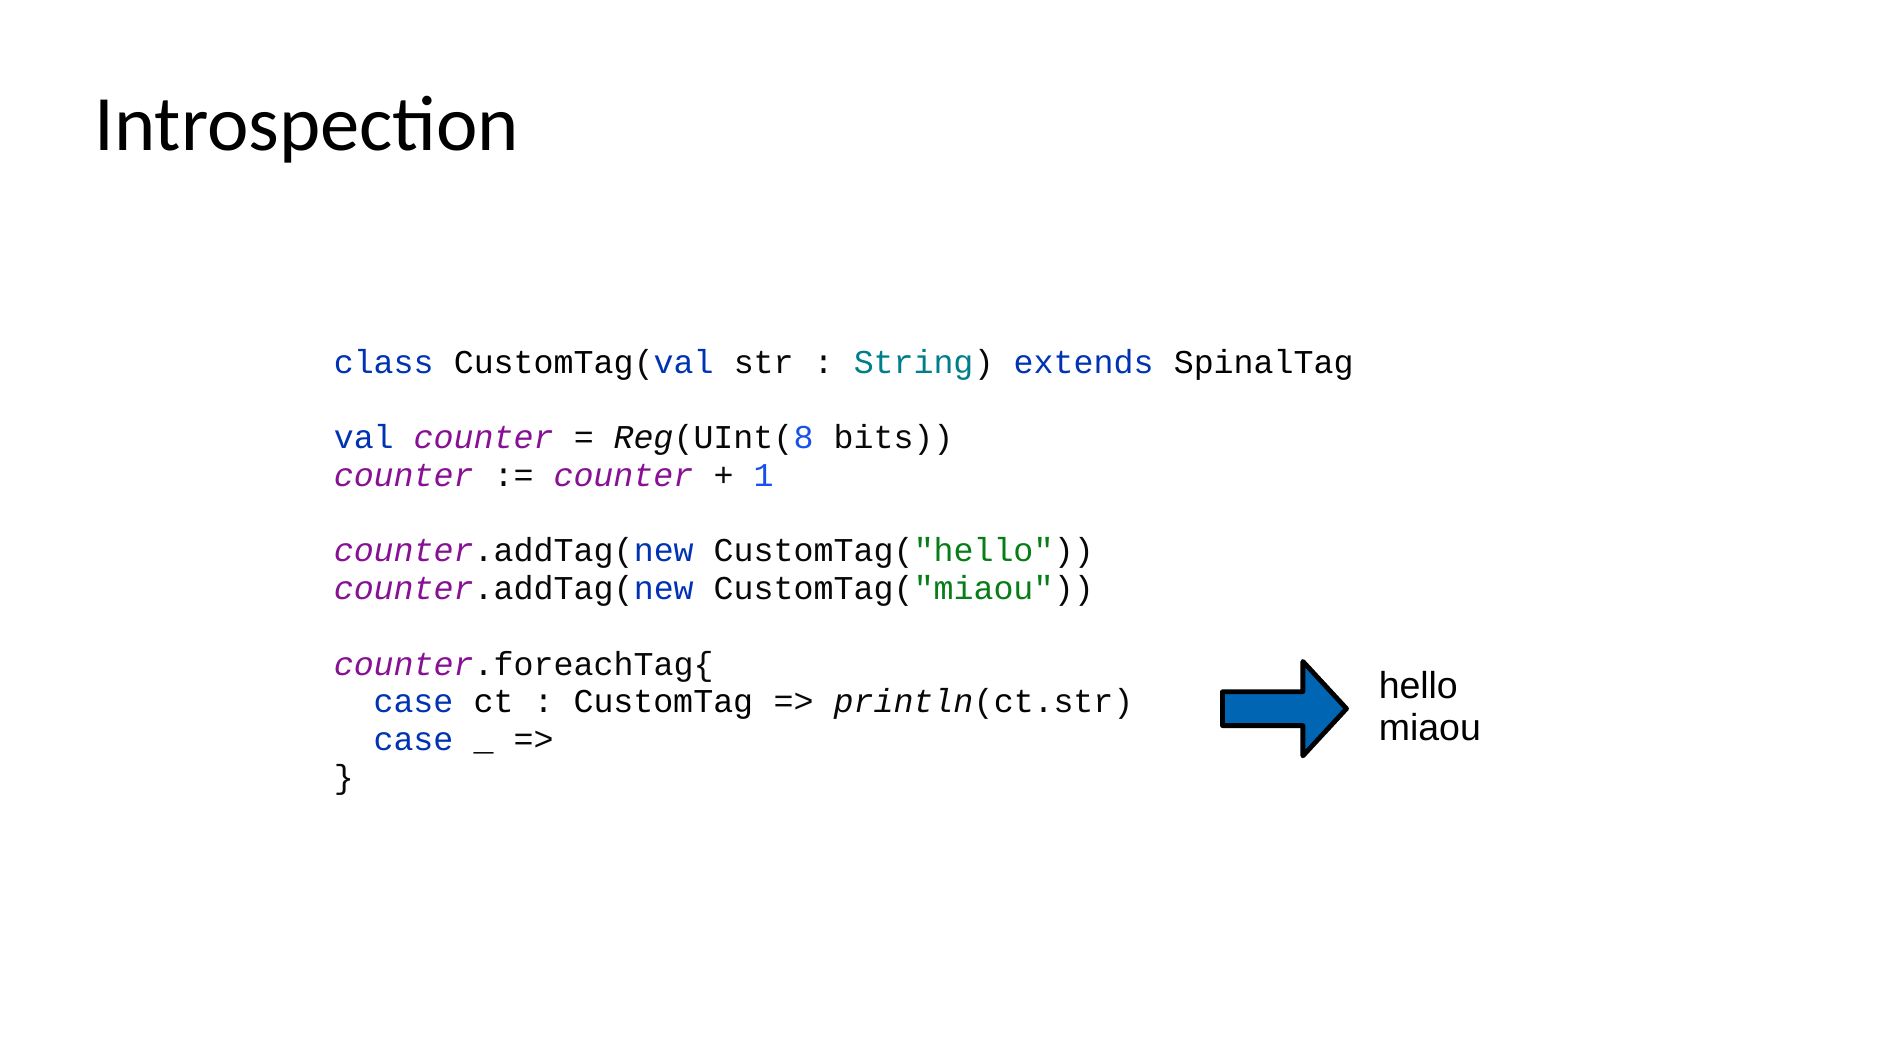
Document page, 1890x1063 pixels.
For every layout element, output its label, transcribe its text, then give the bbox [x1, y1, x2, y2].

text_box class CustomTag(val str : String) extends SpinalTag val counter = Reg(UInt(8 bits)) counter := counter + 1 counter.addTag(new CustomTag("hello")) counter.addTag(new CustomTag("miaou")) counter.foreachTag{ case ct : CustomTag => println(ct.str) case _ => } [318, 338, 1524, 957]
text_box [1222, 661, 1347, 756]
text_box hello miaou [1364, 657, 1496, 756]
title Introspection [94, 42, 1796, 220]
